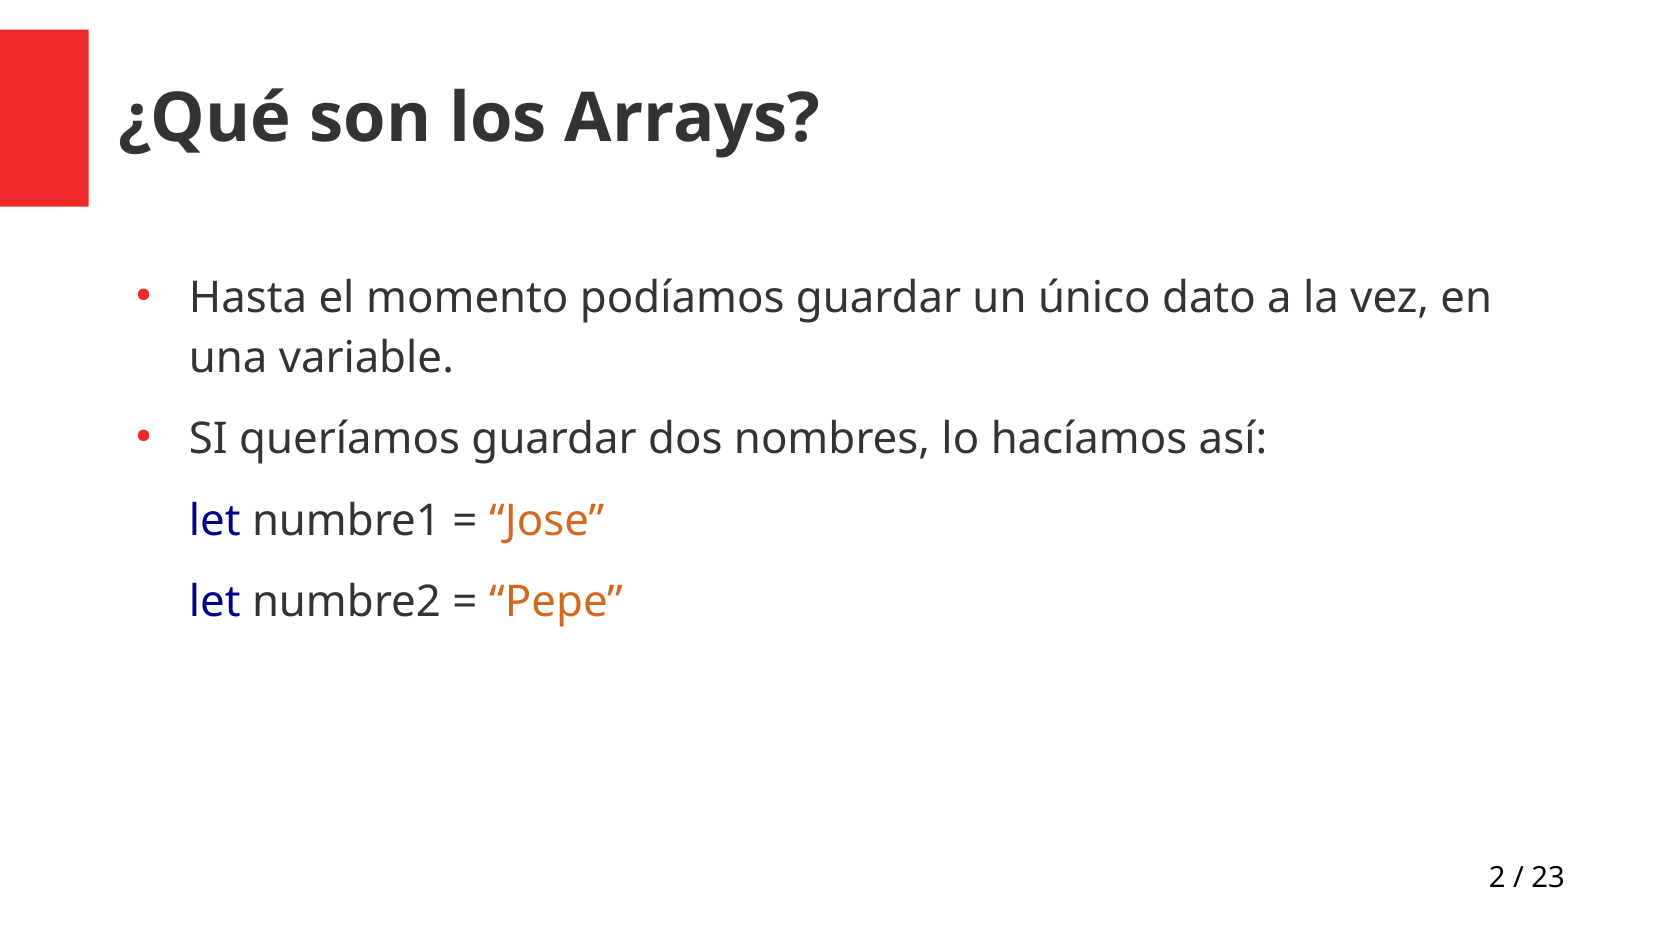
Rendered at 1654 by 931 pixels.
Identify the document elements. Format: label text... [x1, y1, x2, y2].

title ¿Qué son los Arrays? [118, 37, 1571, 193]
list Hasta el momento podíamos guardar un único dato a la vez, en una variable. SI queríamos guardar dos nombres, lo hacíamos así: let numbre1 = “Jose” let numbre2 = “Pepe” [118, 265, 1536, 806]
